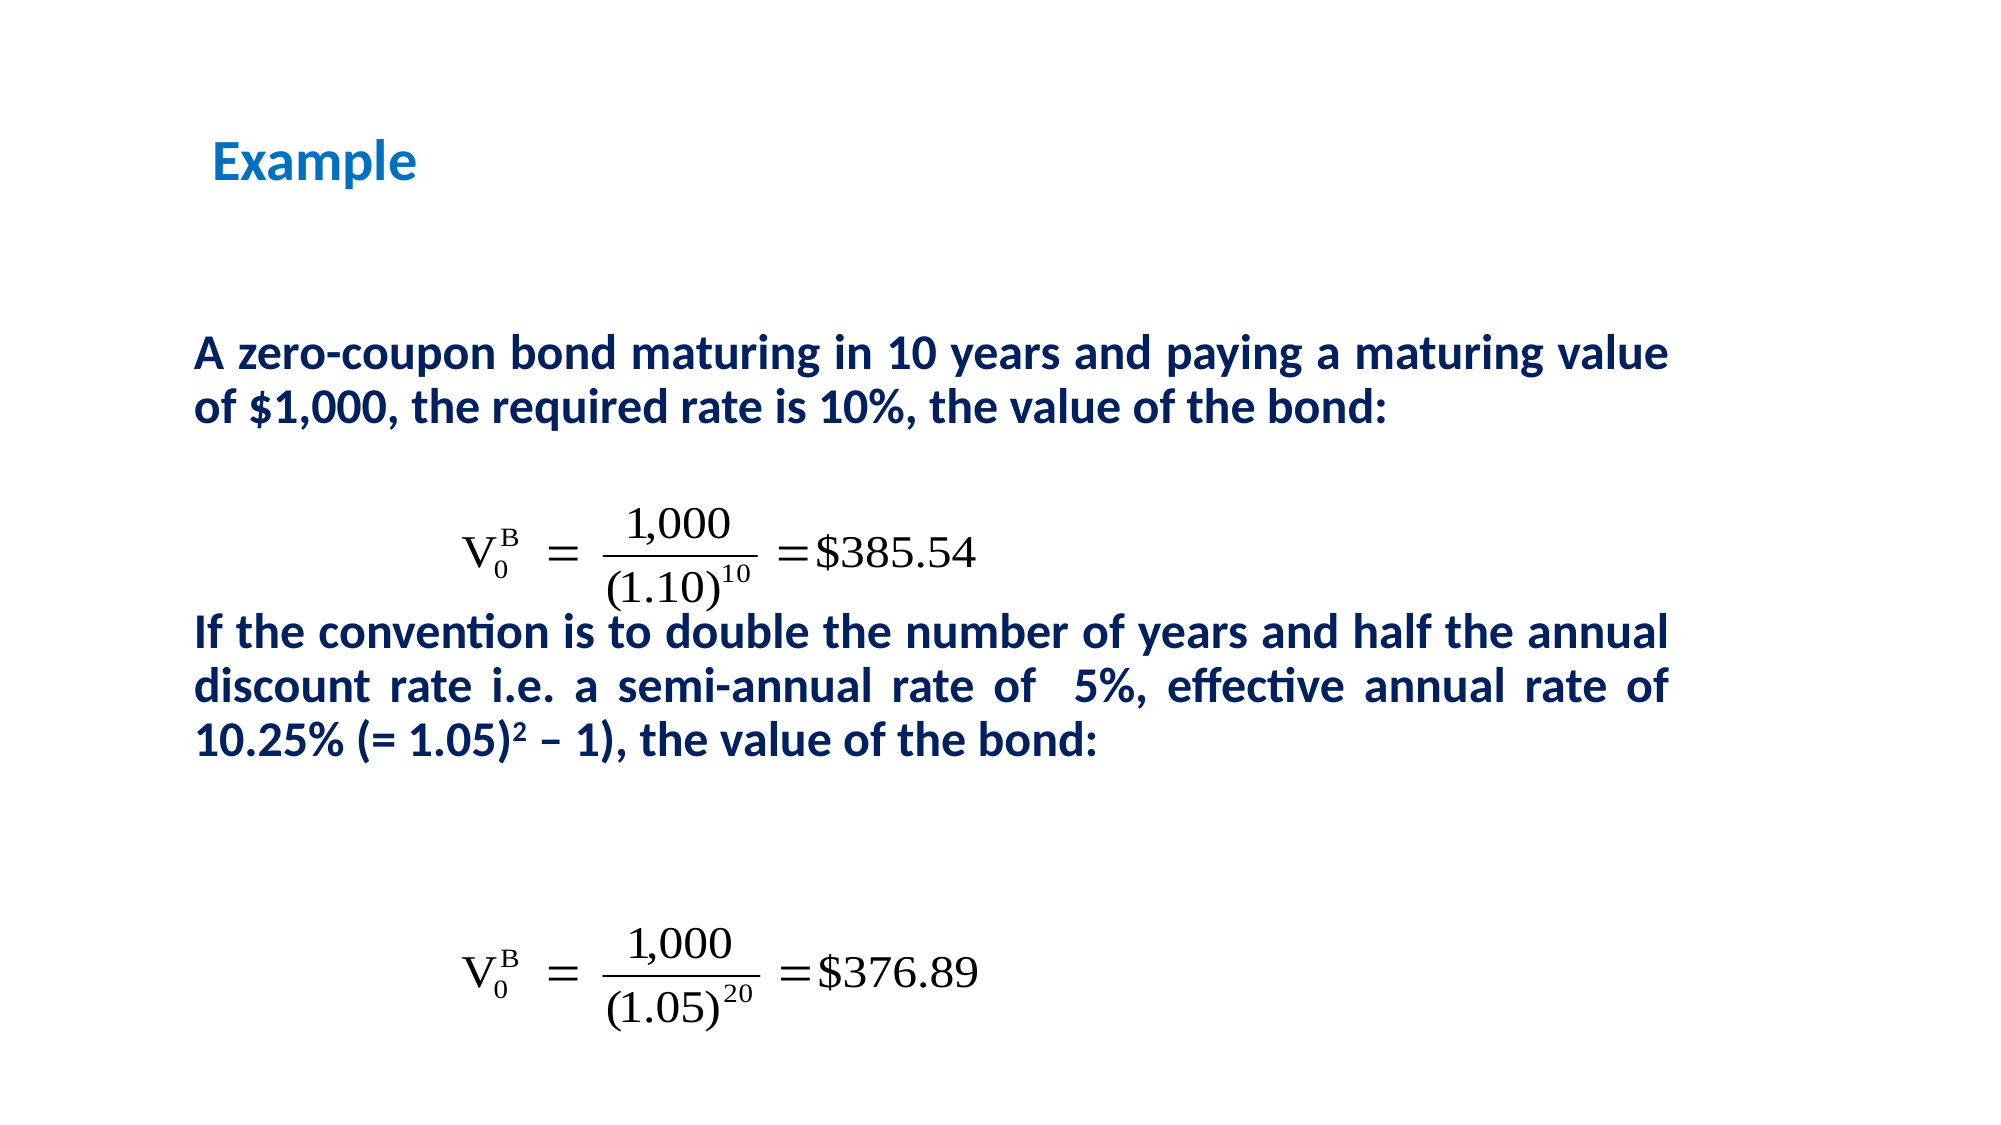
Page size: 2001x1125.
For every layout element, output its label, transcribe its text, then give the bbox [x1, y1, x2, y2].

text_box Example [197, 114, 1724, 200]
chart [442, 495, 985, 621]
list A zero-coupon bond maturing in 10 years and paying a maturing value of $1,000, the required rate is 10%, the value of the bond: If the convention is to double the number of years and half the annual discount rate i.e. a semi-annual rate of 5%, effective annual rate of 10.25% (= 1.05)2 – 1), the value of the bond: [178, 319, 1686, 854]
chart [442, 915, 989, 1041]
